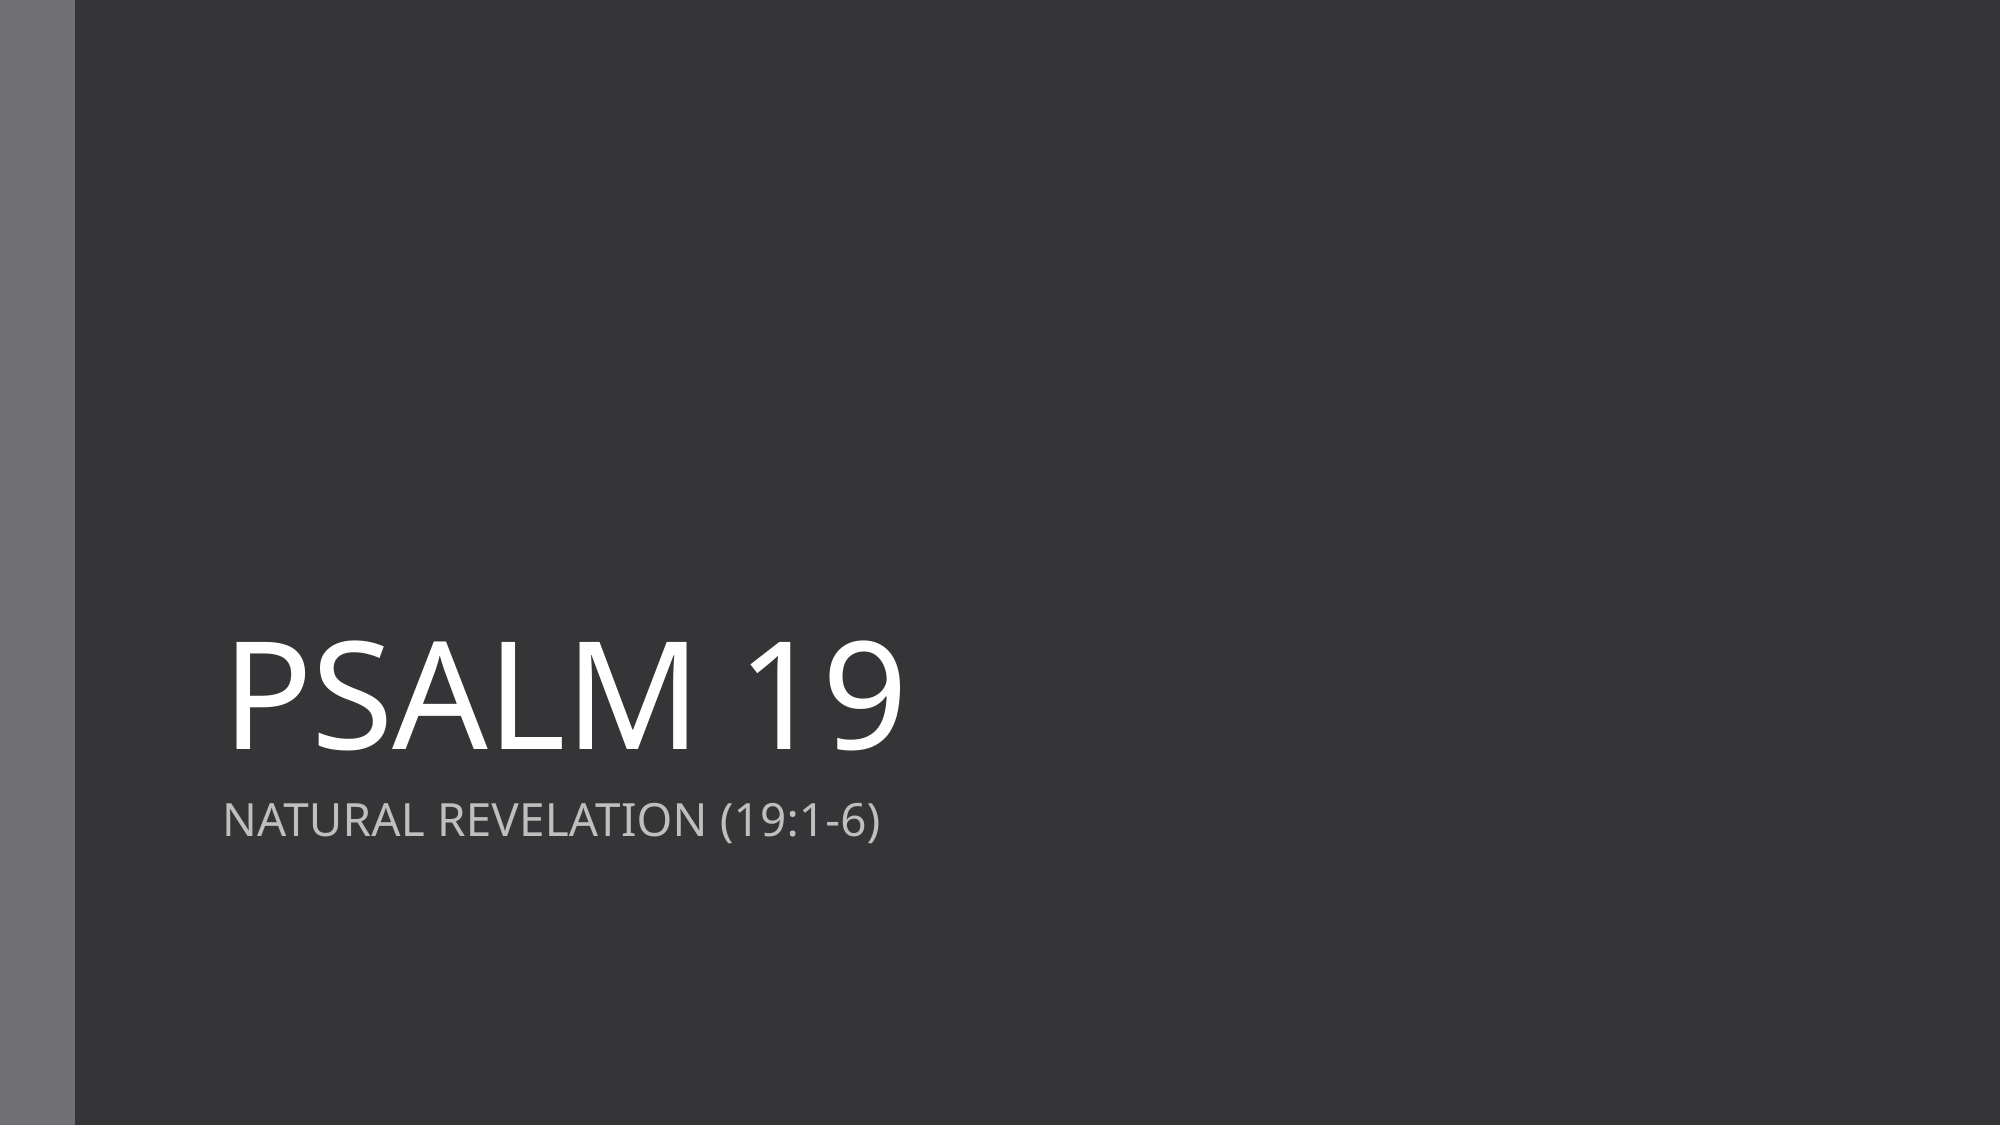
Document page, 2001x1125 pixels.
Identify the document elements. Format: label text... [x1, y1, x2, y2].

title PSALM 19 [206, 124, 1752, 787]
subtitle NATURAL REVELATION (19:1-6) [206, 787, 1752, 1066]
